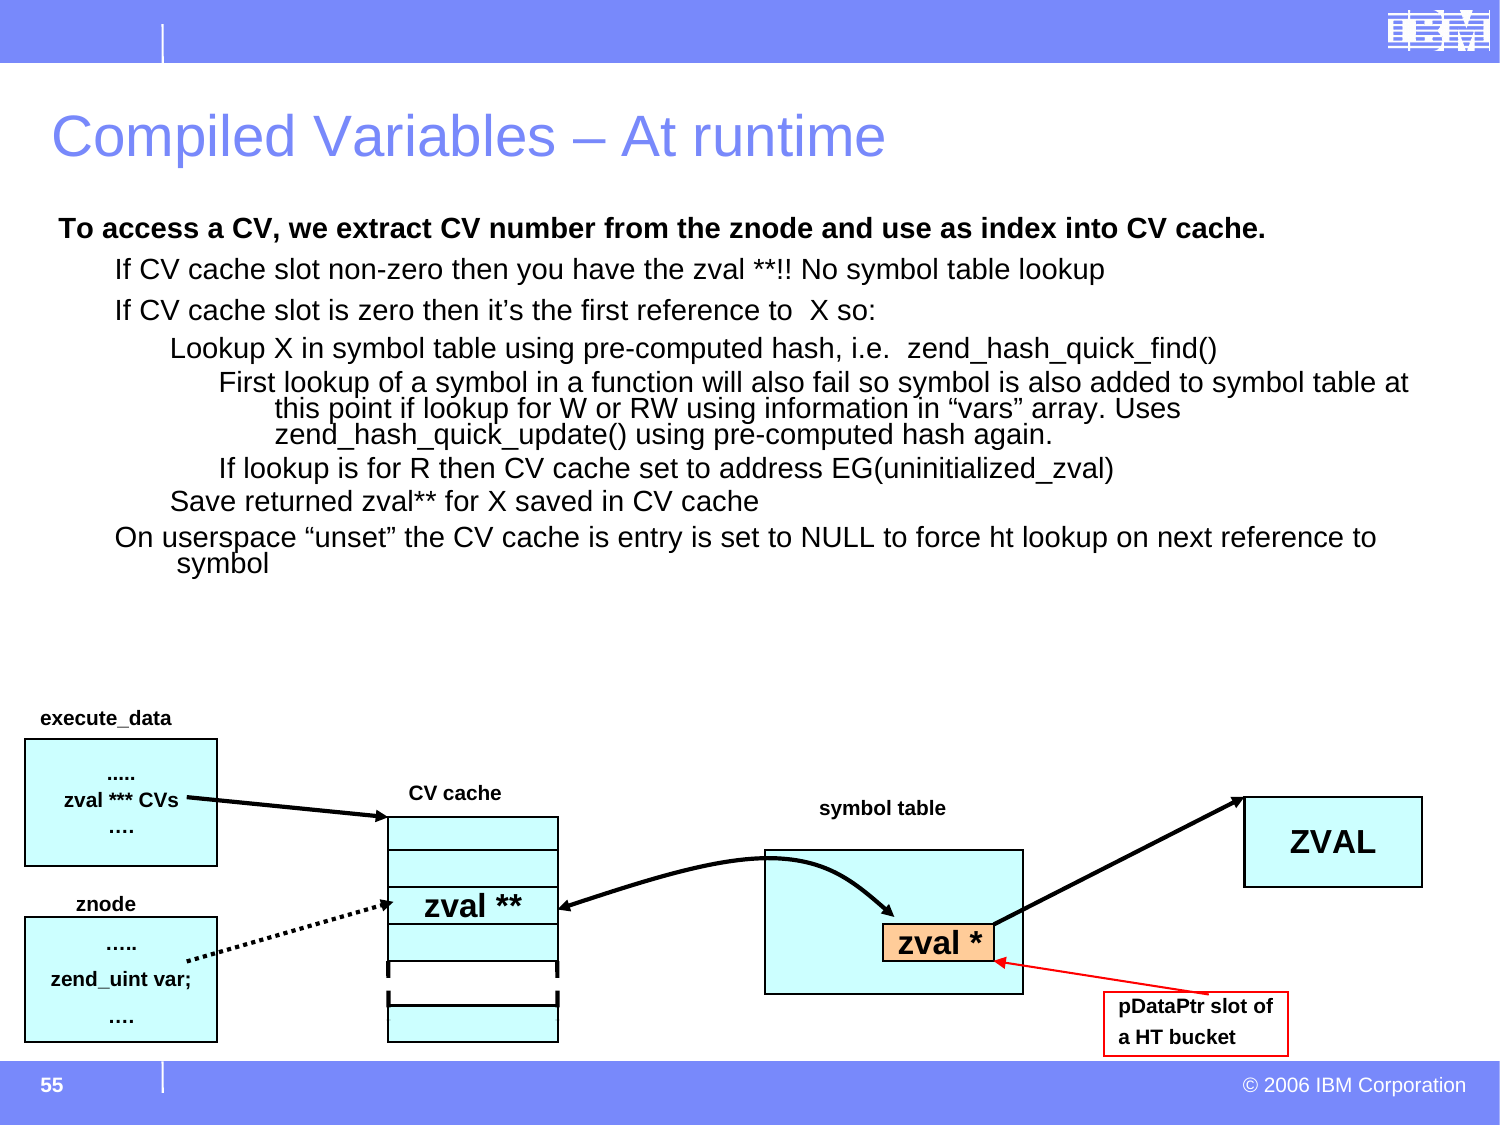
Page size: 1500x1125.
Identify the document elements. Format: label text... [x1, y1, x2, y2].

text_box [764, 850, 1024, 995]
text_box [388, 817, 559, 887]
text_box ZVAL [1244, 797, 1422, 888]
title Compiled Variables – At runtime [36, 73, 1389, 176]
list To access a CV, we extract CV number from the znode and use as index into CV cache. If CV cache slot non-zero then you have the zval **!! No symbol table lookup If CV cache slot is zero then it’s the first reference to X so: Lookup X in symbol table using pre-computed hash, i.e. zend_hash_quick_find()‏ First lookup of a symbol in a function will also fail so symbol is also added to symbol table at this point if lookup for W or RW using information in “vars” array. Uses zend_hash_quick_update() using pre-computed hash again. If lookup is for R then CV cache set to address EG(uninitialized_zval)‏ Save returned zval** for X saved in CV cache On userspace “unset” the CV cache is entry is set to NULL to force ht lookup on next reference to symbol [43, 210, 1448, 700]
text_box zval * [882, 924, 994, 962]
text_box zval ** [388, 887, 559, 924]
text_box [388, 1005, 559, 1043]
text_box pDataPtr slot of a HT bucket [1103, 992, 1289, 1056]
text_box [388, 924, 559, 962]
text_box ….. zend_uint var; …. [25, 916, 218, 1043]
text_box execute_data [25, 699, 187, 738]
text_box ..... zval *** CVs …. [25, 739, 218, 867]
text_box znode [25, 884, 187, 924]
text_box symbol table [804, 789, 962, 829]
text_box [994, 912, 1024, 964]
text_box CV cache [393, 773, 517, 813]
